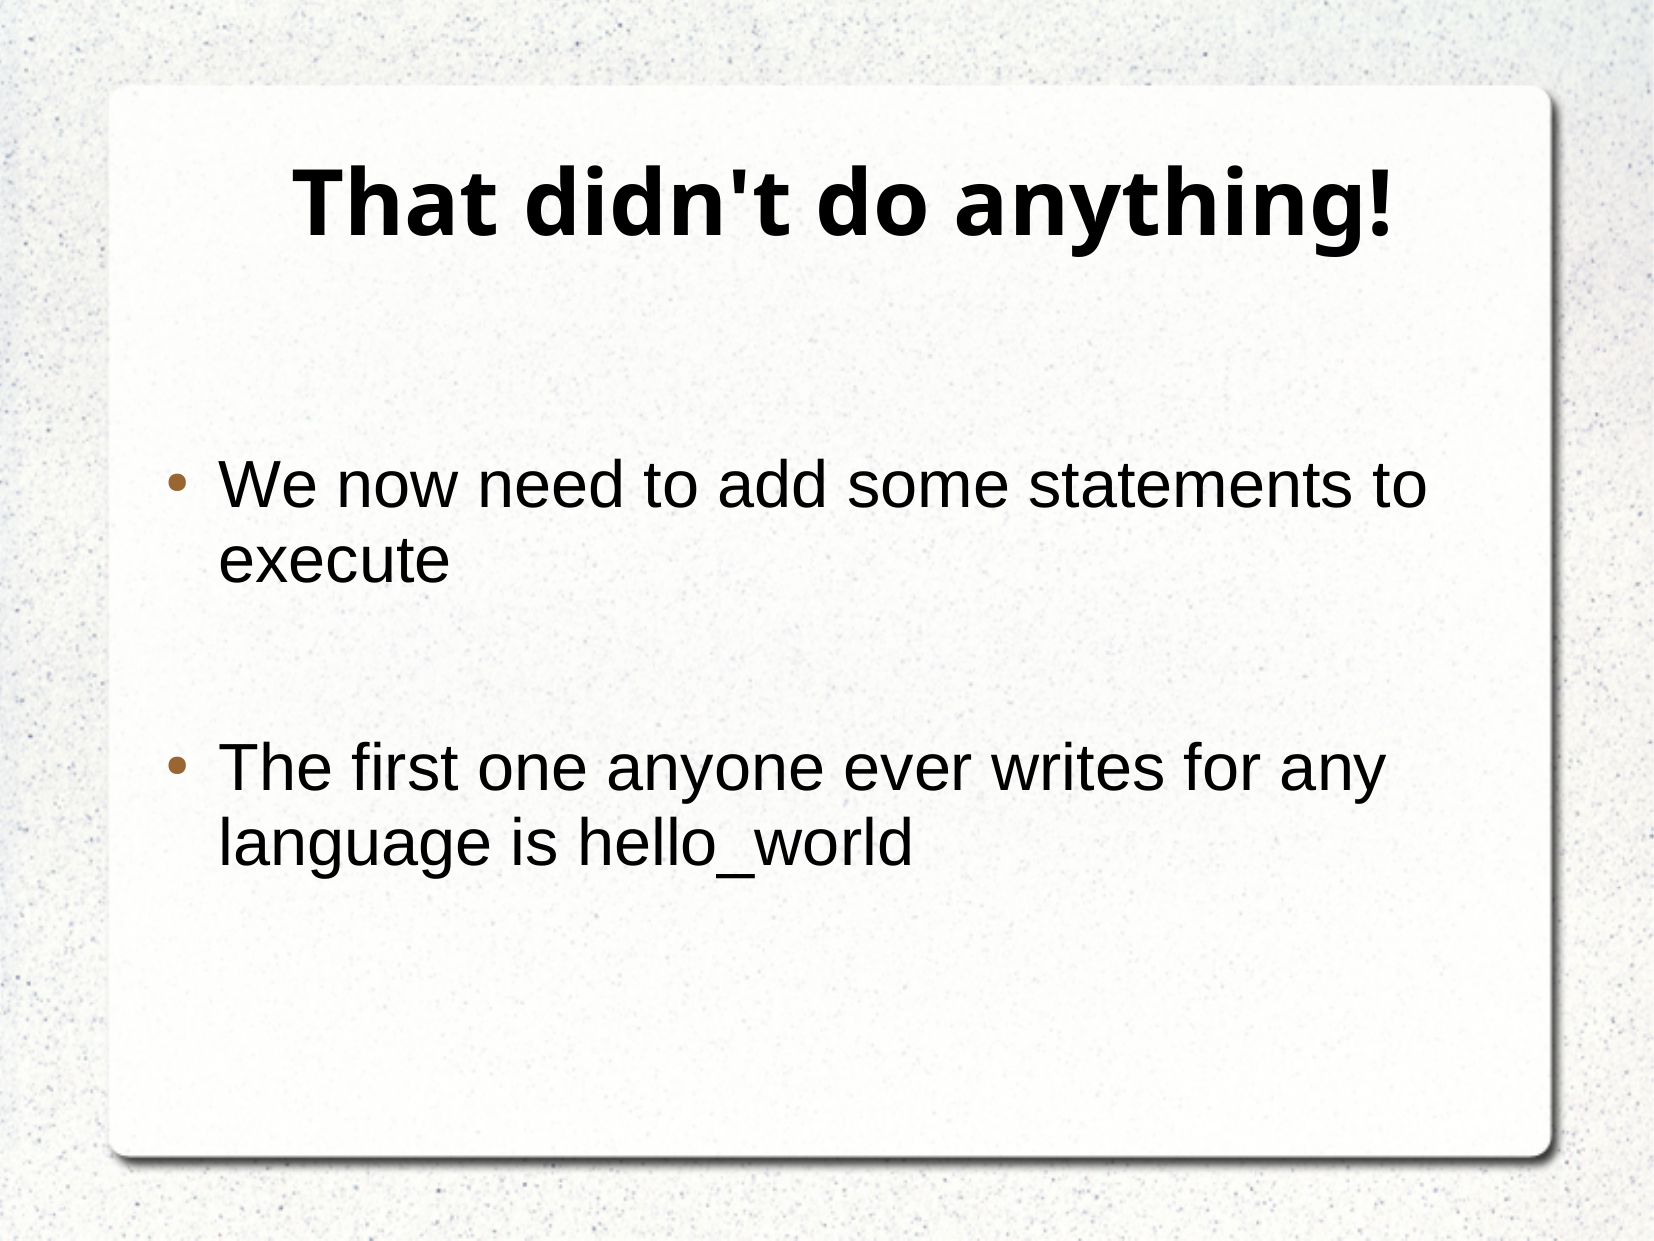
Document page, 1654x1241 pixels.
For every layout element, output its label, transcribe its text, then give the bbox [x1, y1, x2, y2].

picture [0, 0, 1654, 1241]
title That didn't do anything! [118, 96, 1536, 304]
list We now need to add some statements to execute The first one anyone ever writes for any language is hello_world [147, 342, 1506, 978]
